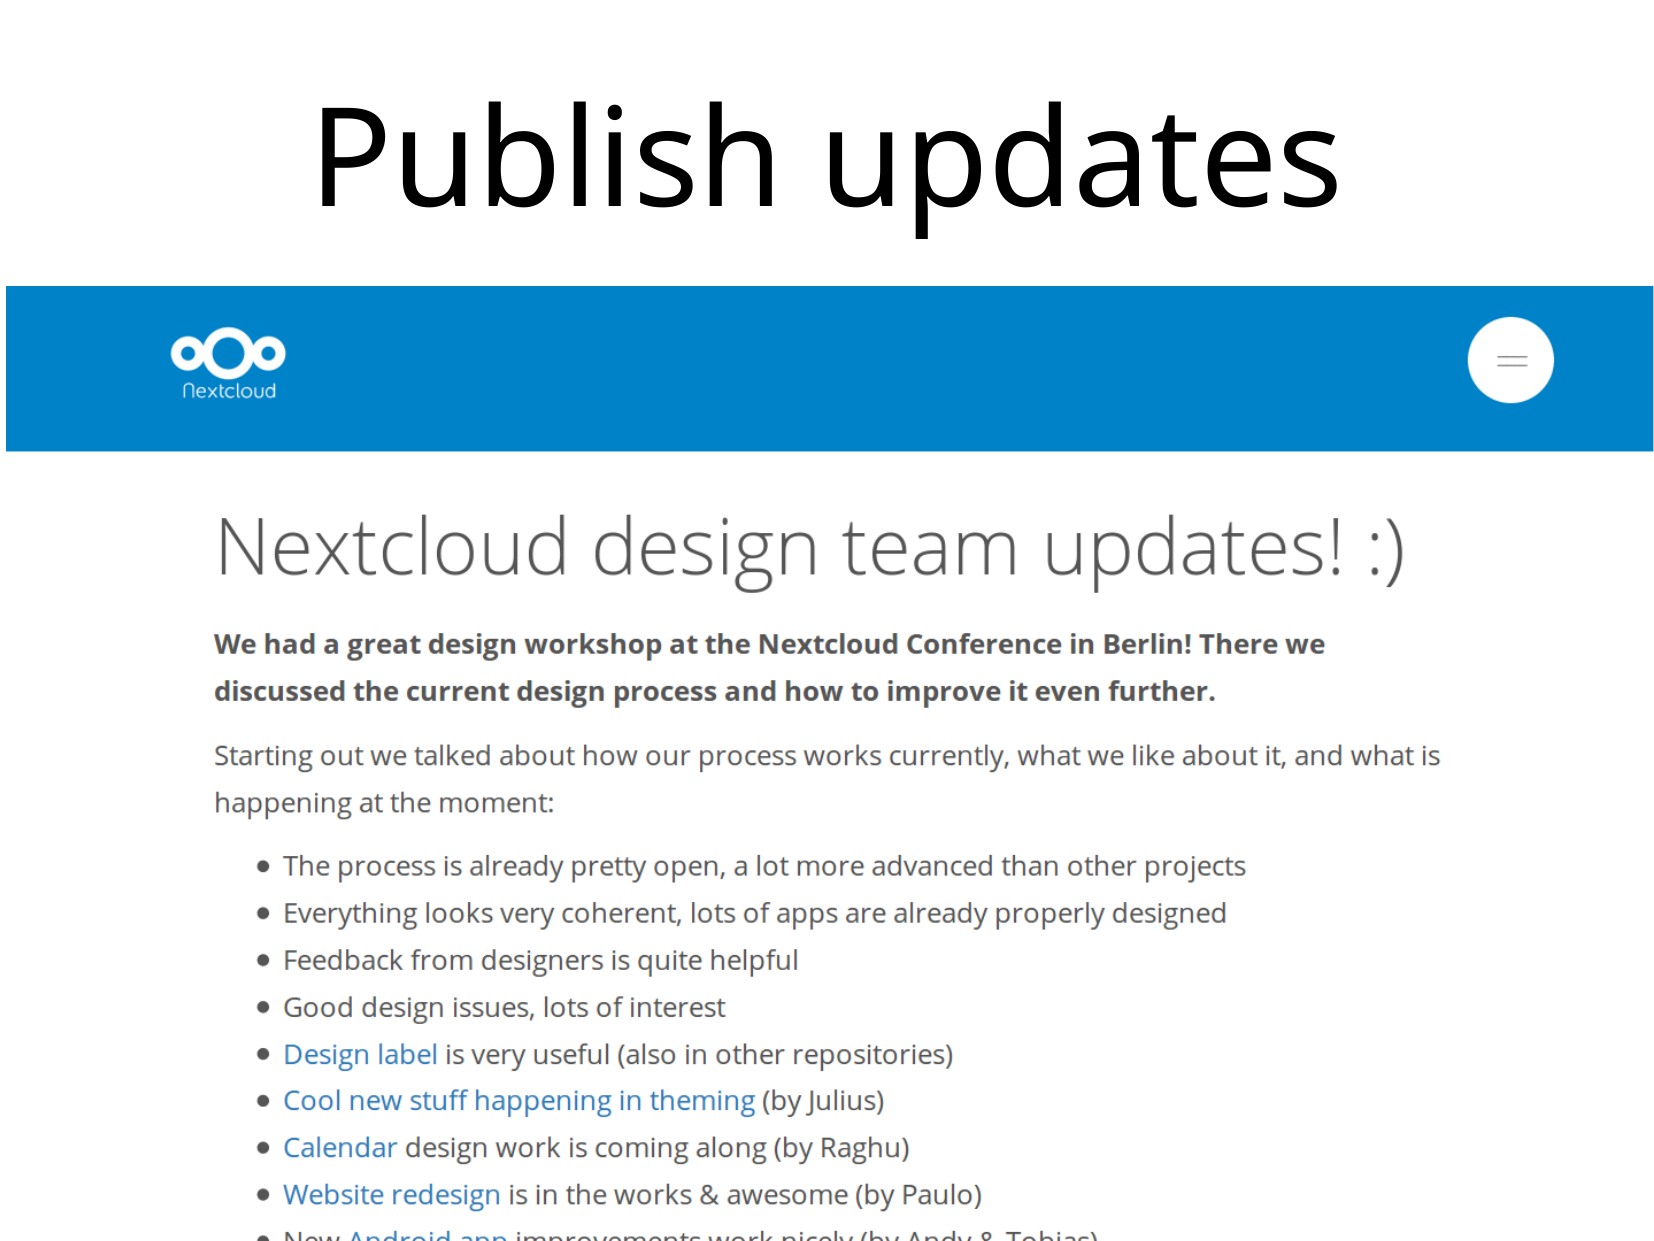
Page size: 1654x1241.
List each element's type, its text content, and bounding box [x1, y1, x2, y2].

picture [6, 286, 1654, 1241]
title Publish updates [82, 49, 1571, 257]
